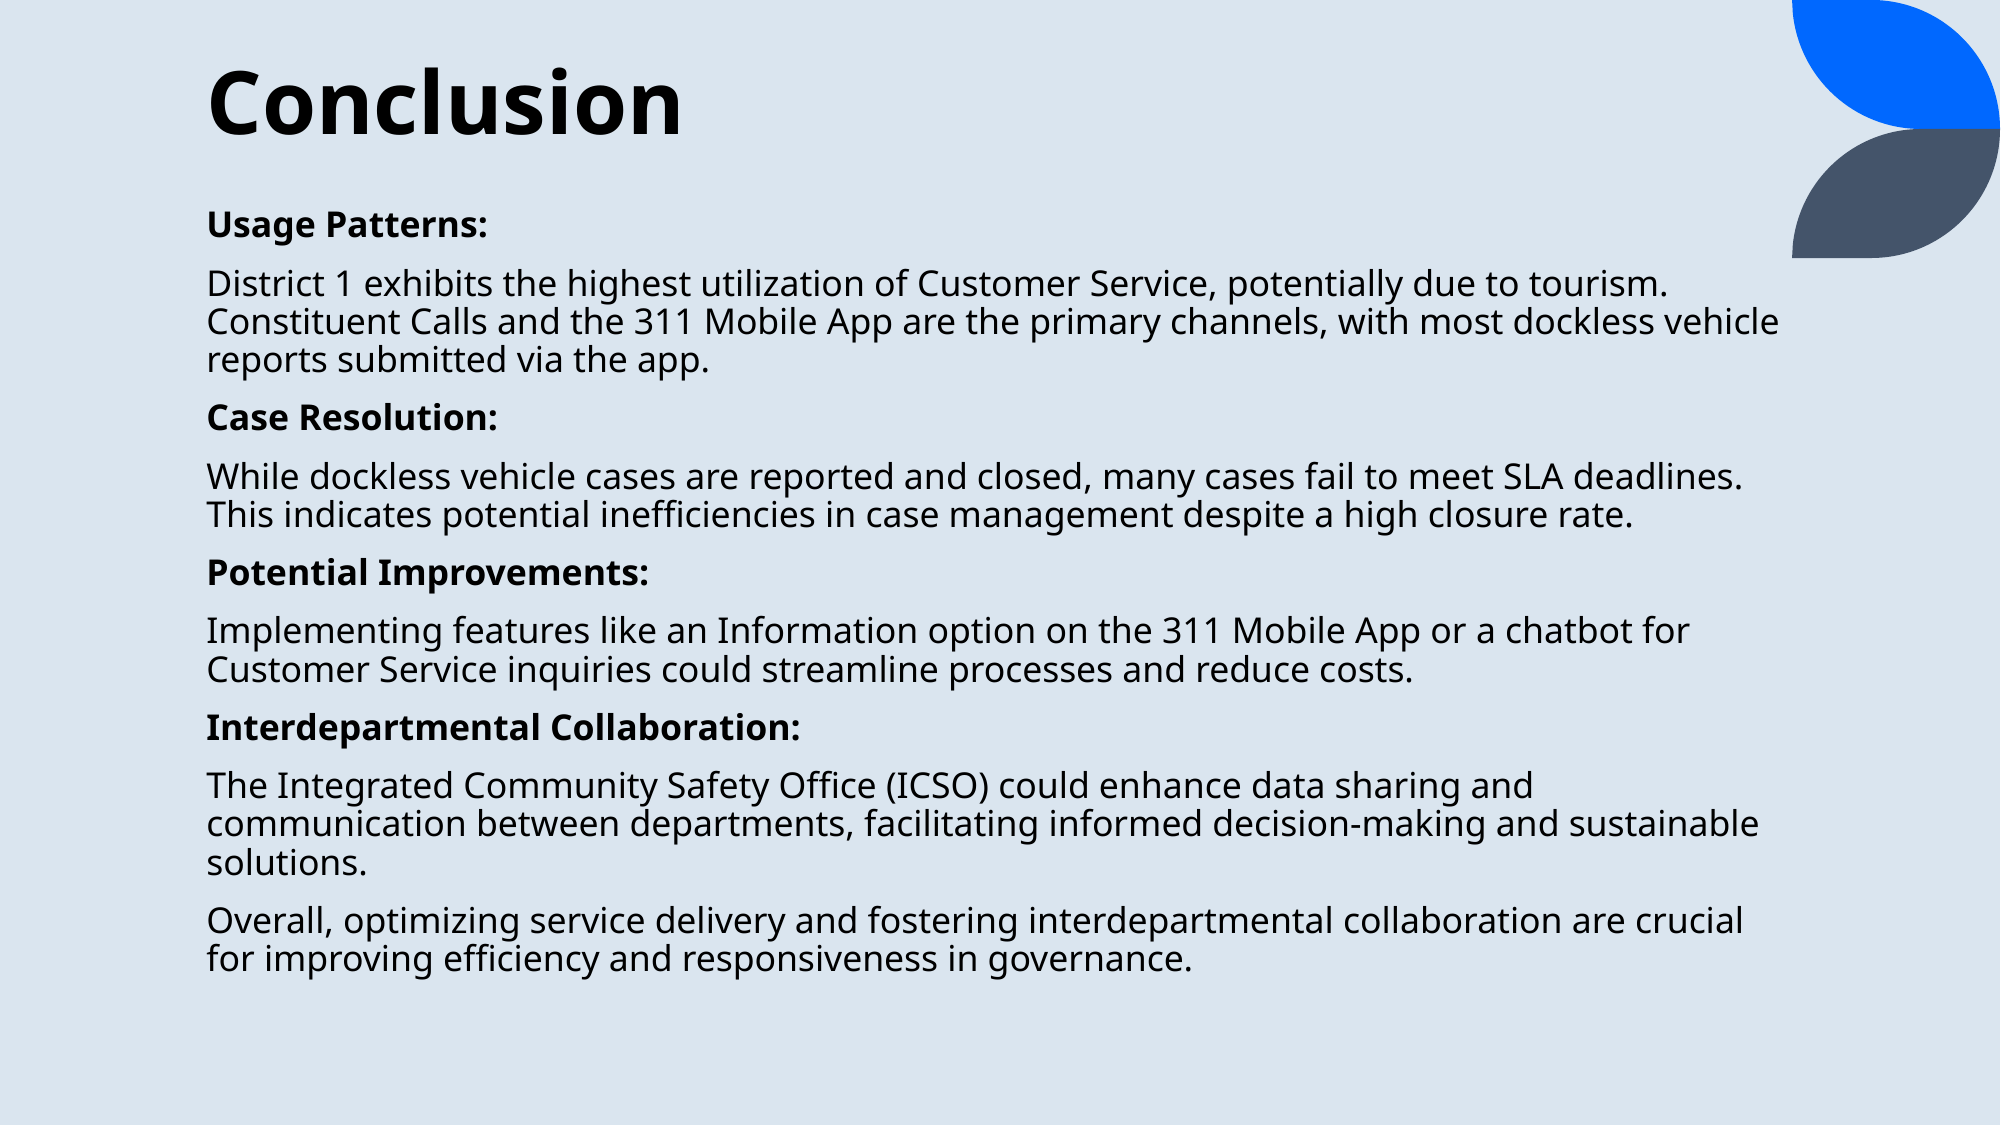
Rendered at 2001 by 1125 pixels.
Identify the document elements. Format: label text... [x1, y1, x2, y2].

title Conclusion [191, 22, 1800, 151]
list Usage Patterns: District 1 exhibits the highest utilization of Customer Service, potentially due to tourism. Constituent Calls and the 311 Mobile App are the primary channels, with most dockless vehicle reports submitted via the app. Case Resolution: While dockless vehicle cases are reported and closed, many cases fail to meet SLA deadlines. This indicates potential inefficiencies in case management despite a high closure rate. Potential Improvements: Implementing features like an Information option on the 311 Mobile App or a chatbot for Customer Service inquiries could streamline processes and reduce costs. Interdepartmental Collaboration: The Integrated Community Safety Office (ICSO) could enhance data sharing and communication between departments, facilitating informed decision-making and sustainable solutions. Overall, optimizing service delivery and fostering interdepartmental collaboration are crucial for improving efficiency and responsiveness in governance. [191, 151, 1800, 991]
